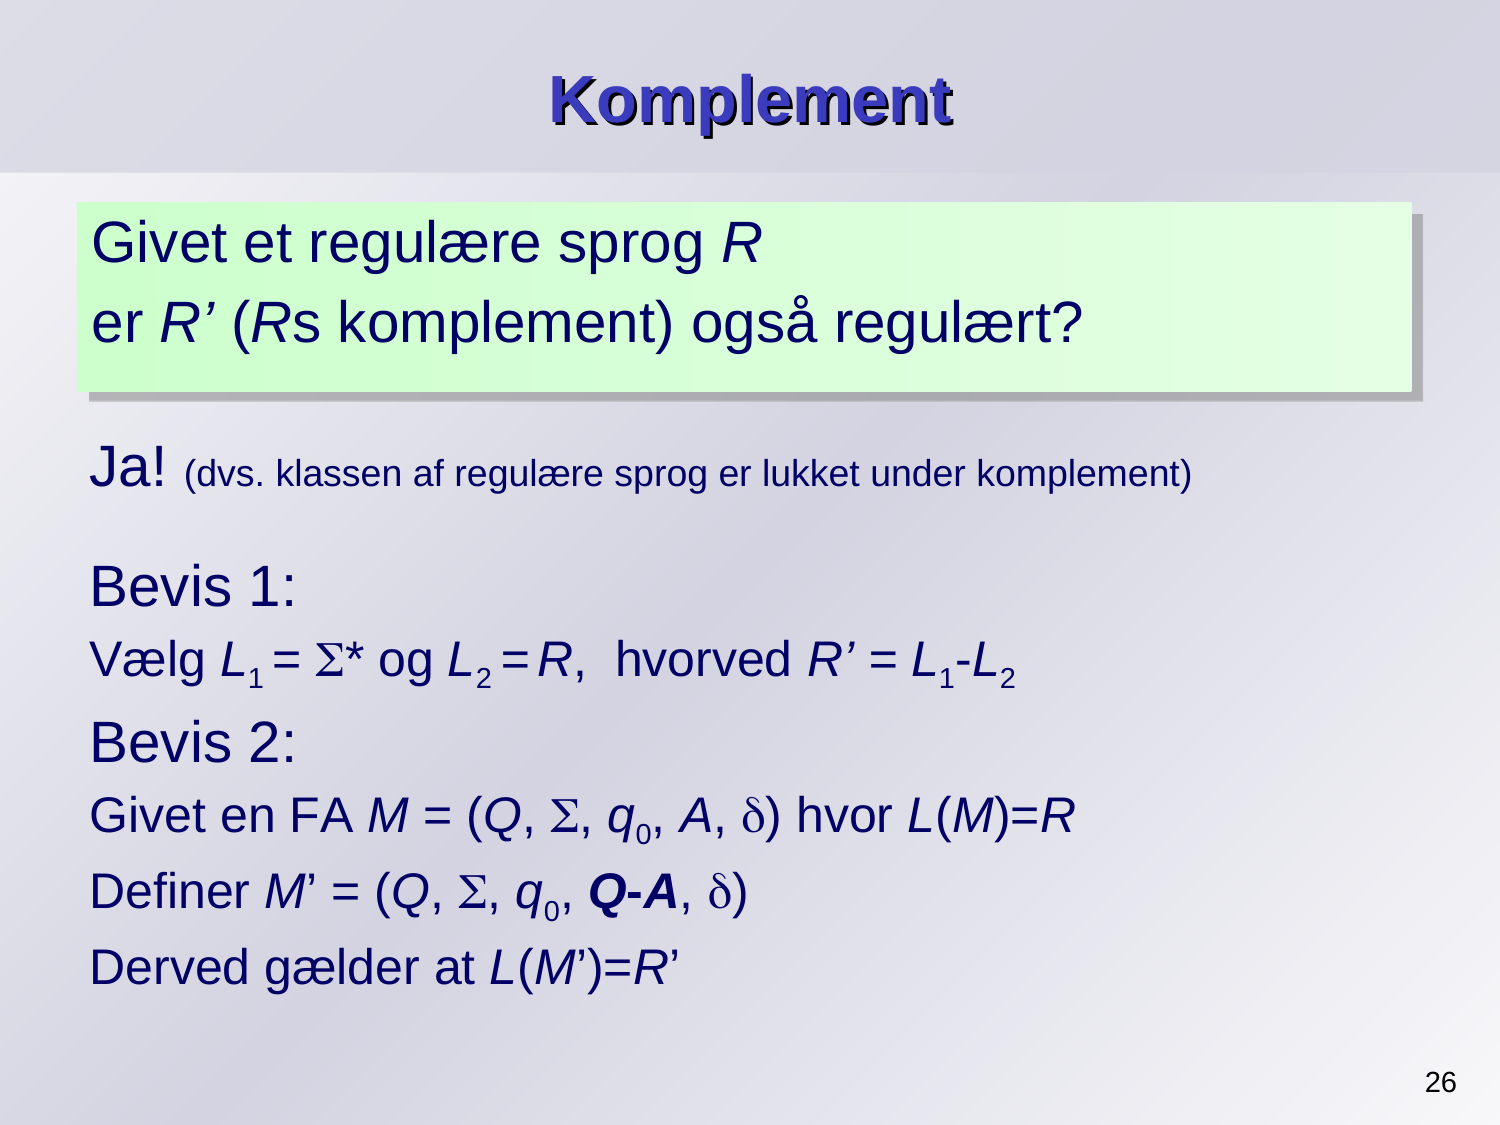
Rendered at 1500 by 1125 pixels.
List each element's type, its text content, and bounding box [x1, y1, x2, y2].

title Komplement [75, 24, 1426, 173]
text_box Givet et regulære sprog R er R’ (Rs komplement) også regulært? [76, 202, 1412, 392]
list Ja! (dvs. klassen af regulære sprog er lukket under komplement) Bevis 1: Vælg L1 = Σ* og L2 = R, hvorved R’ = L1-L2 Bevis 2: Givet en FA M = (Q, Σ, q0, A, δ) hvor L(M)=R Definer M’ = (Q, Σ, q0, Q-A, δ) Derved gælder at L(M’)=R’ [74, 426, 1459, 1047]
